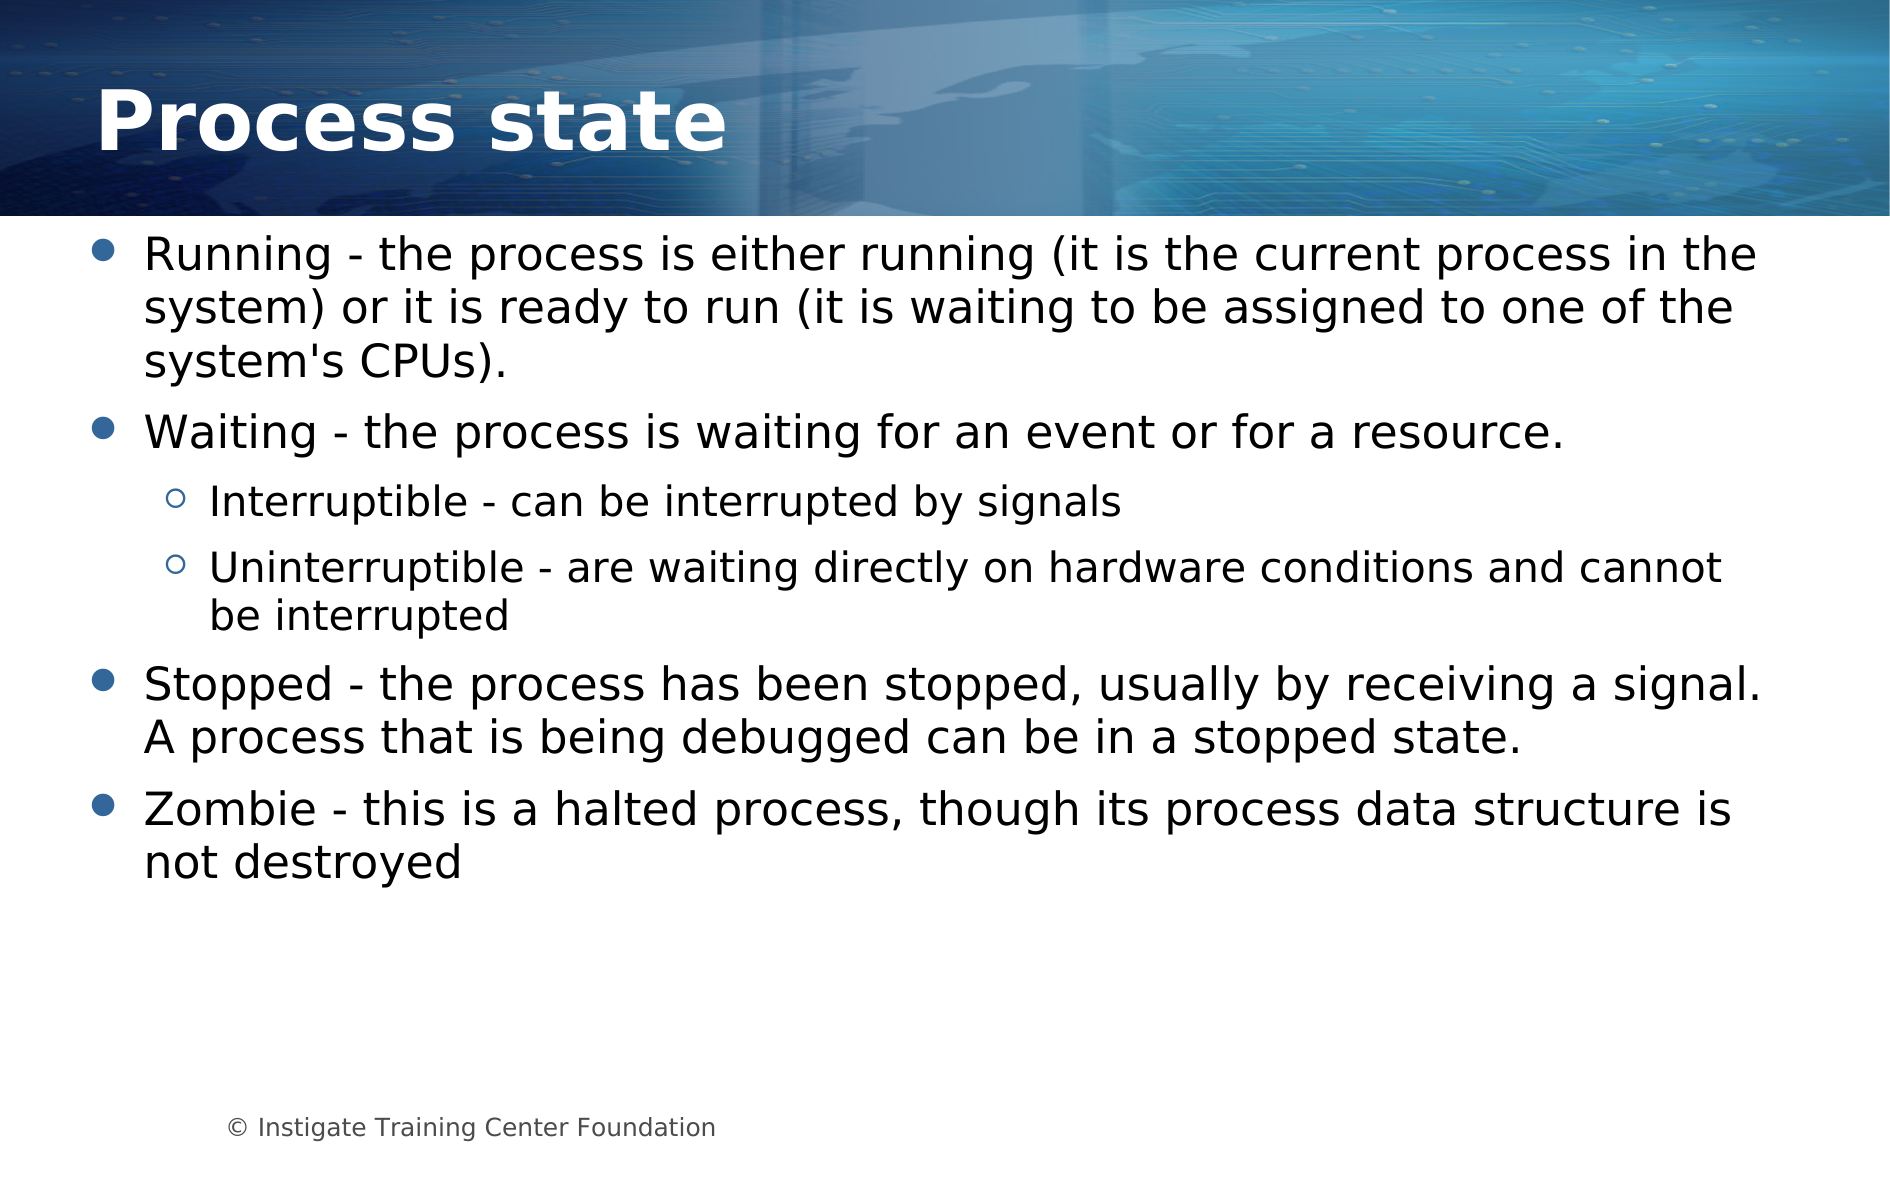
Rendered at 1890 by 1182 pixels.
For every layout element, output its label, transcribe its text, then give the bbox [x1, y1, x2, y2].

list Running - the process is either running (it is the current process in the system) or it is ready to run (it is waiting to be assigned to one of the system's CPUs). Waiting - the process is waiting for an event or for a resource. Interruptible - can be interrupted by signals Uninterruptible - are waiting directly on hardware conditions and cannot be interrupted Stopped - the process has been stopped, usually by receiving a signal. A process that is being debugged can be in a stopped state. Zombie - this is a halted process, though its process data structure is not destroyed [88, 228, 1788, 914]
title Process state [94, 47, 1793, 217]
picture [0, 0, 1890, 216]
